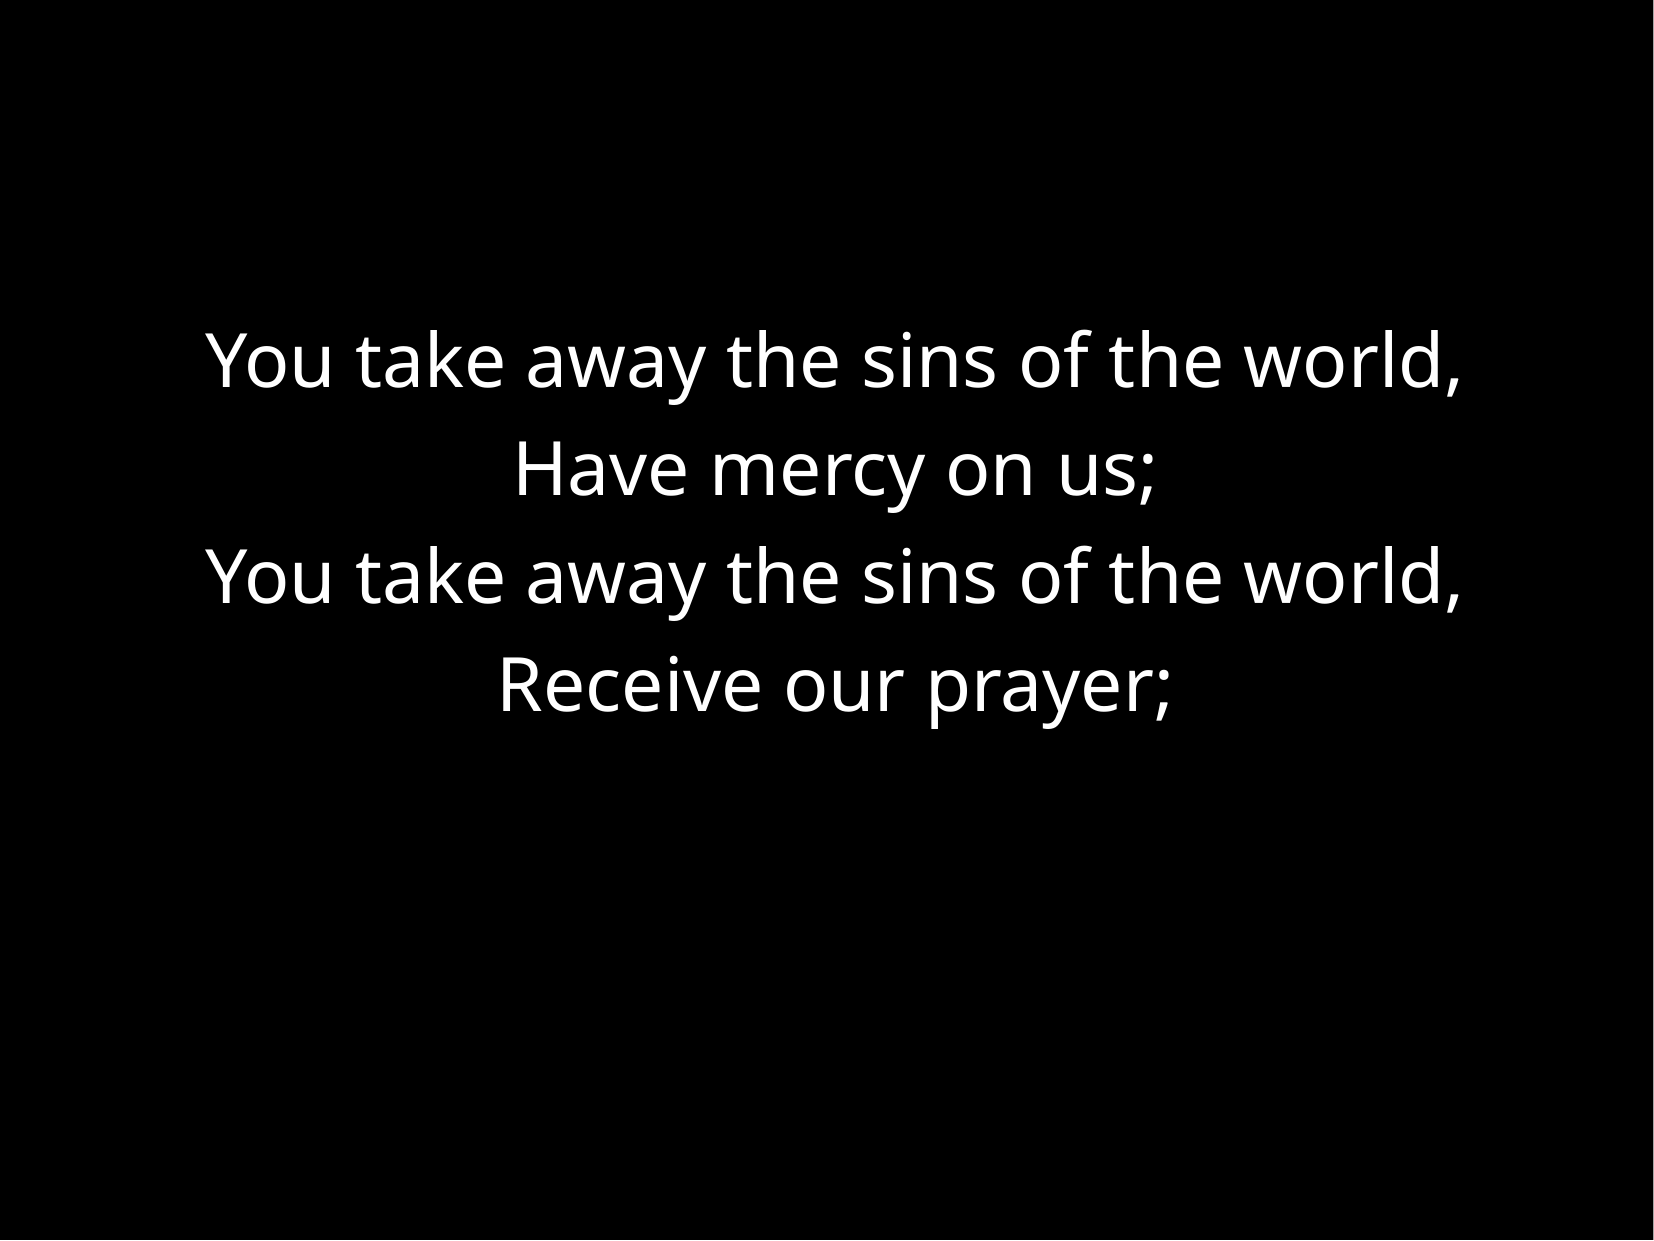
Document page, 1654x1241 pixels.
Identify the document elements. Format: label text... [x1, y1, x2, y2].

list You take away the sins of the world, Have mercy on us; You take away the sins of the world, Receive our prayer; [0, 307, 1654, 1027]
